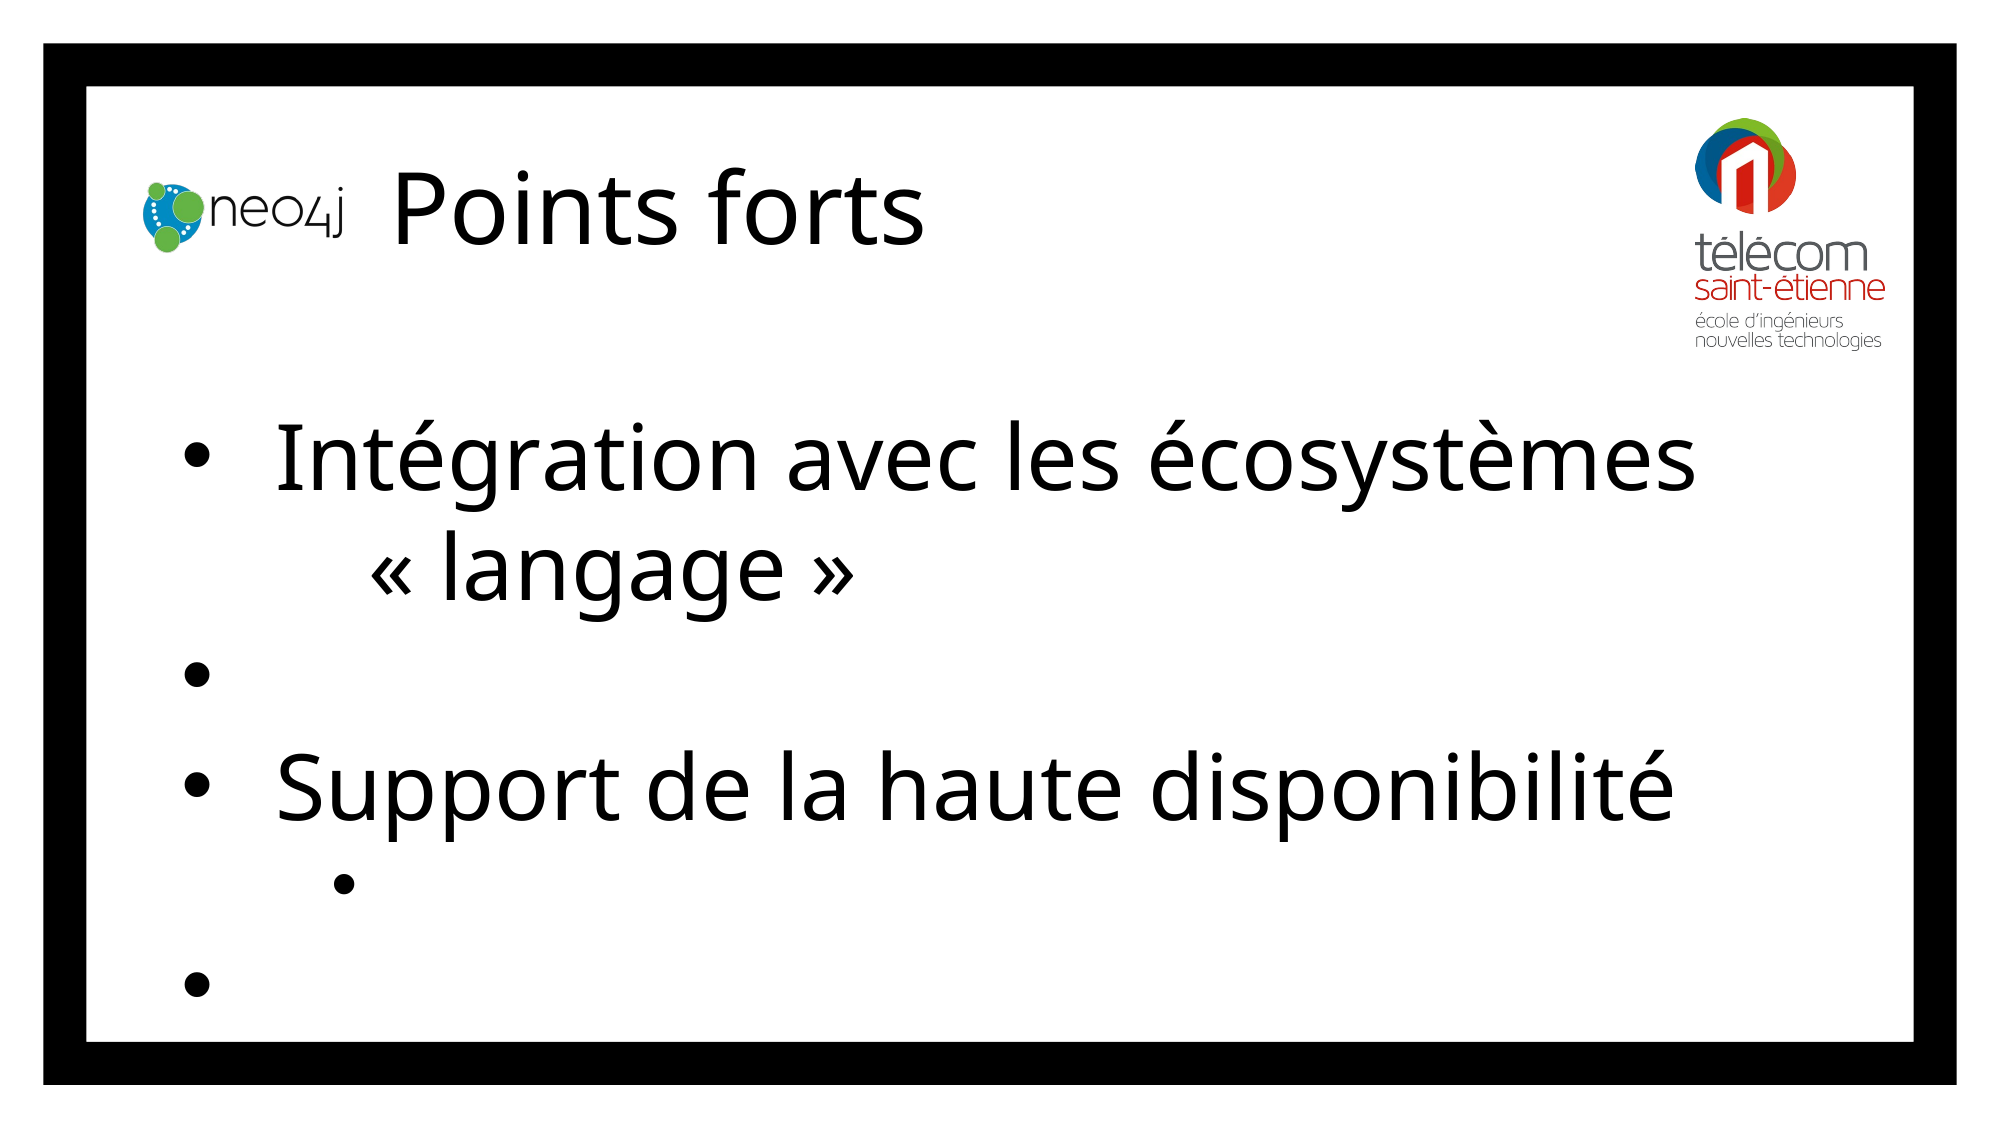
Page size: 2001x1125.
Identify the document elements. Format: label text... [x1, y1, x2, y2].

picture [1715, 134, 1730, 138]
text_box Intégration avec les écosystèmes « langage » Support de la haute disponibilité [166, 391, 1849, 1099]
picture [1695, 118, 1885, 351]
picture [134, 160, 351, 274]
title Points forts [369, 138, 1849, 304]
